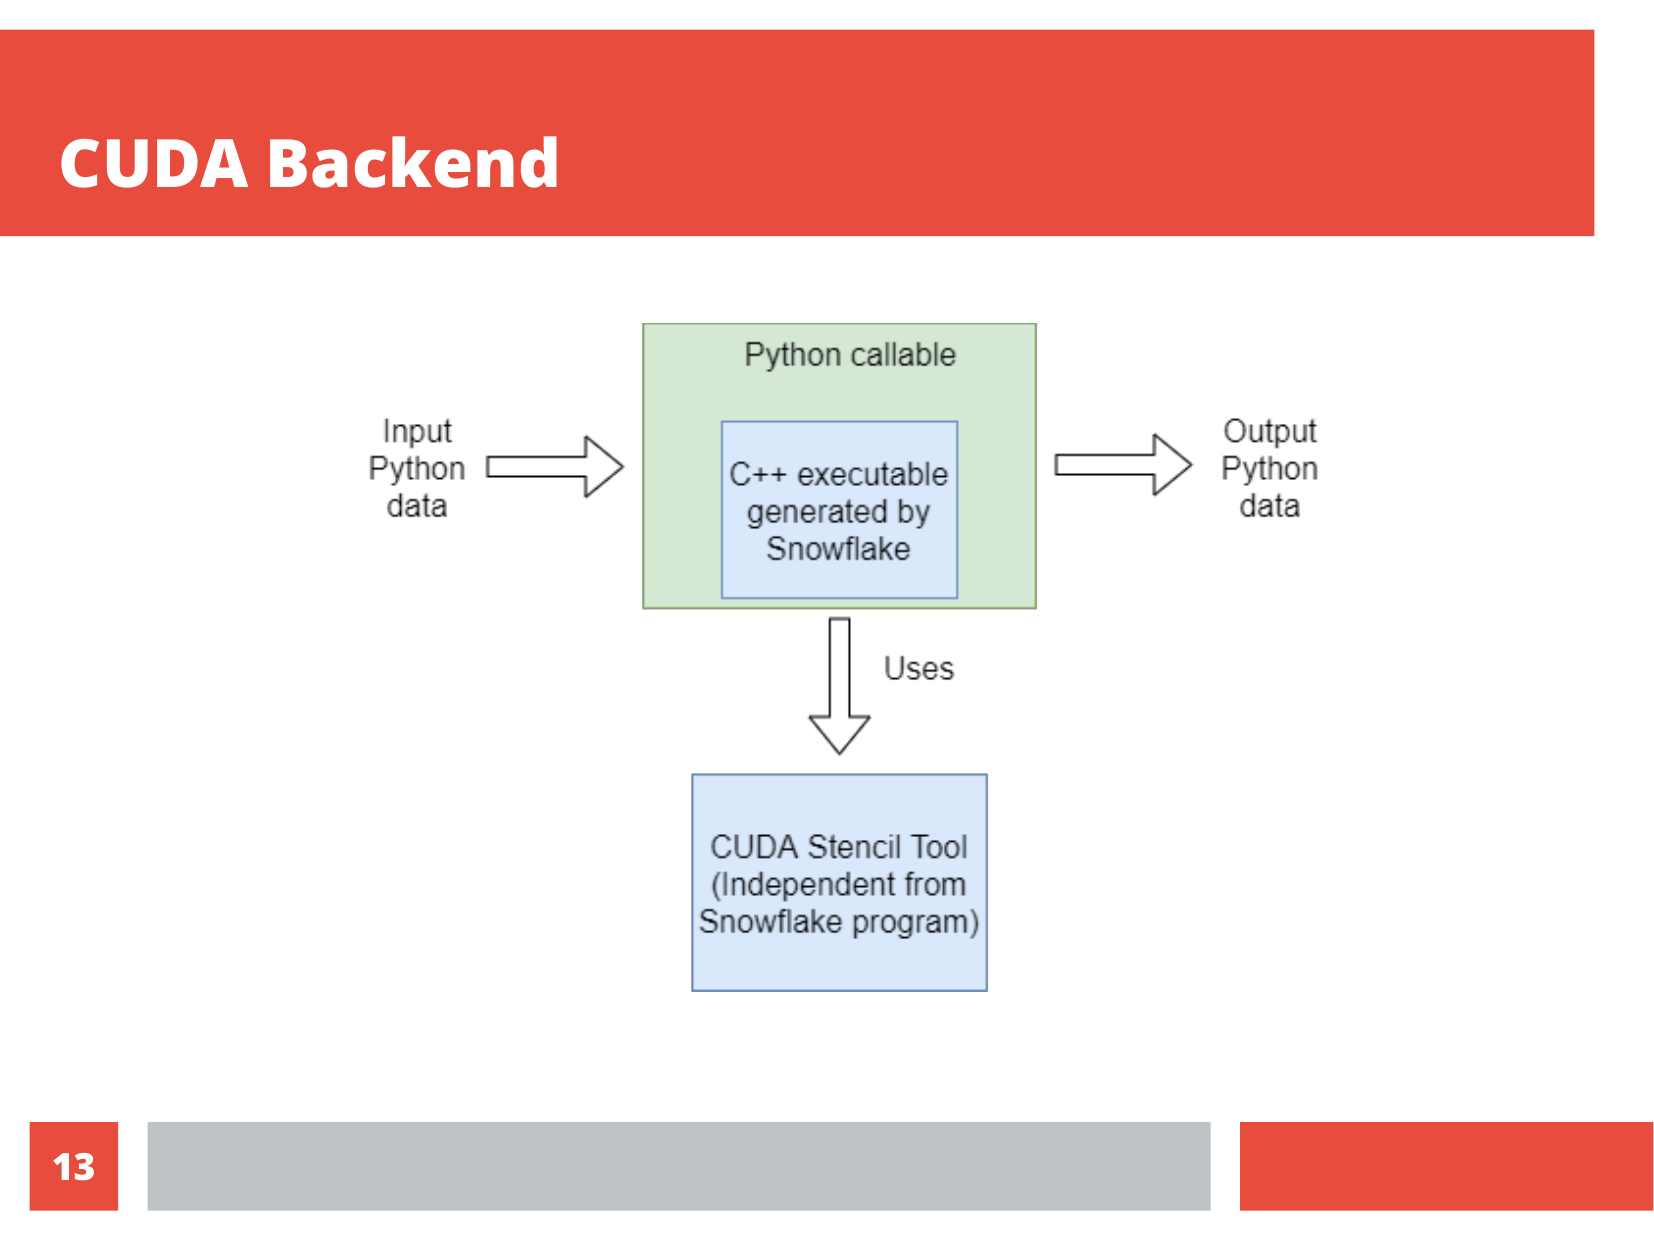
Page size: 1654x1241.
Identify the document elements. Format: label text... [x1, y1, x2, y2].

title CUDA Backend [59, 59, 1595, 207]
picture [349, 323, 1341, 992]
